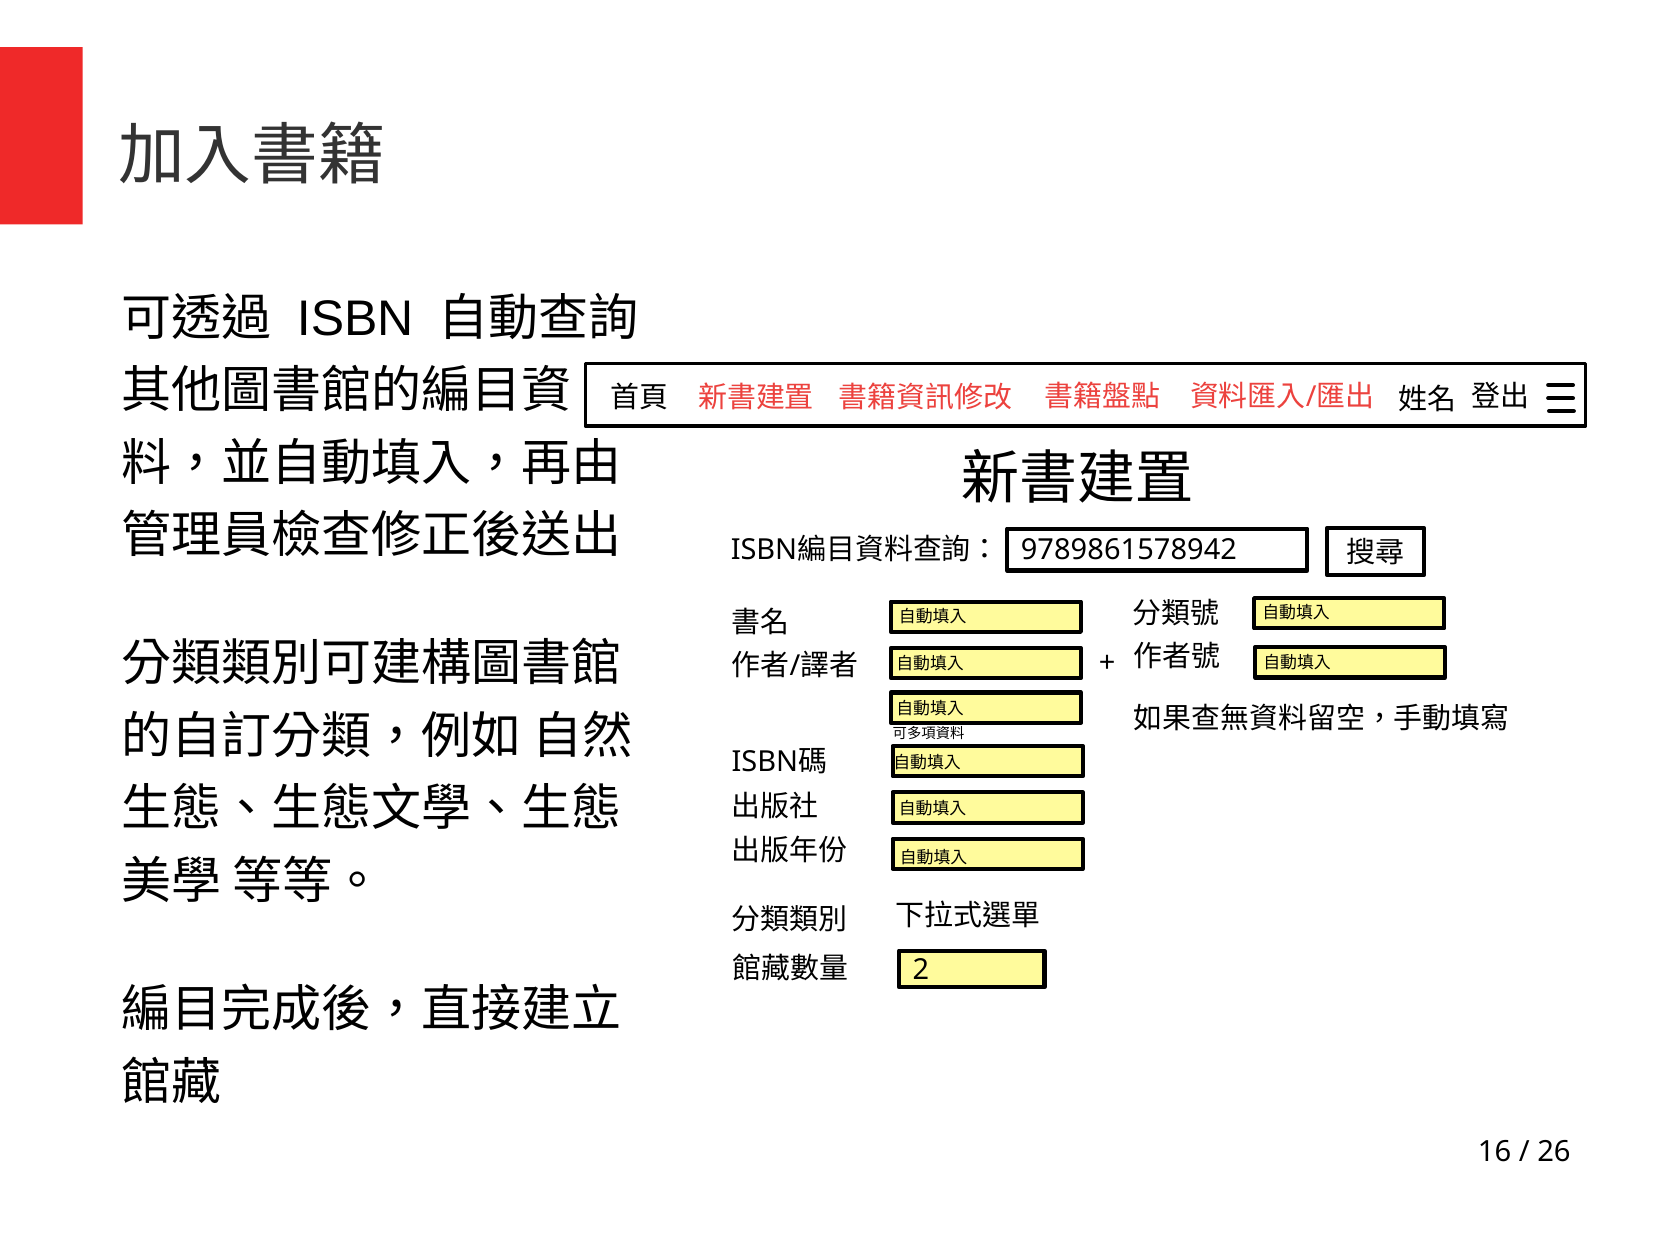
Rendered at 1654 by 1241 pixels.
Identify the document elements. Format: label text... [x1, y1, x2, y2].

text_box [767, 318, 798, 408]
title 加入書籍 [118, 49, 1571, 257]
picture [686, 355, 1595, 1075]
text_box 可透過 ISBN 自動查詢其他圖書館的編目資料，並自動填入，再由管理員檢查修正後送出 分類類別可建構圖書館的自訂分類，例如 自然生態、生態文學、生態美學 等等。 編目完成後，直接建立館藏 [106, 269, 686, 1241]
